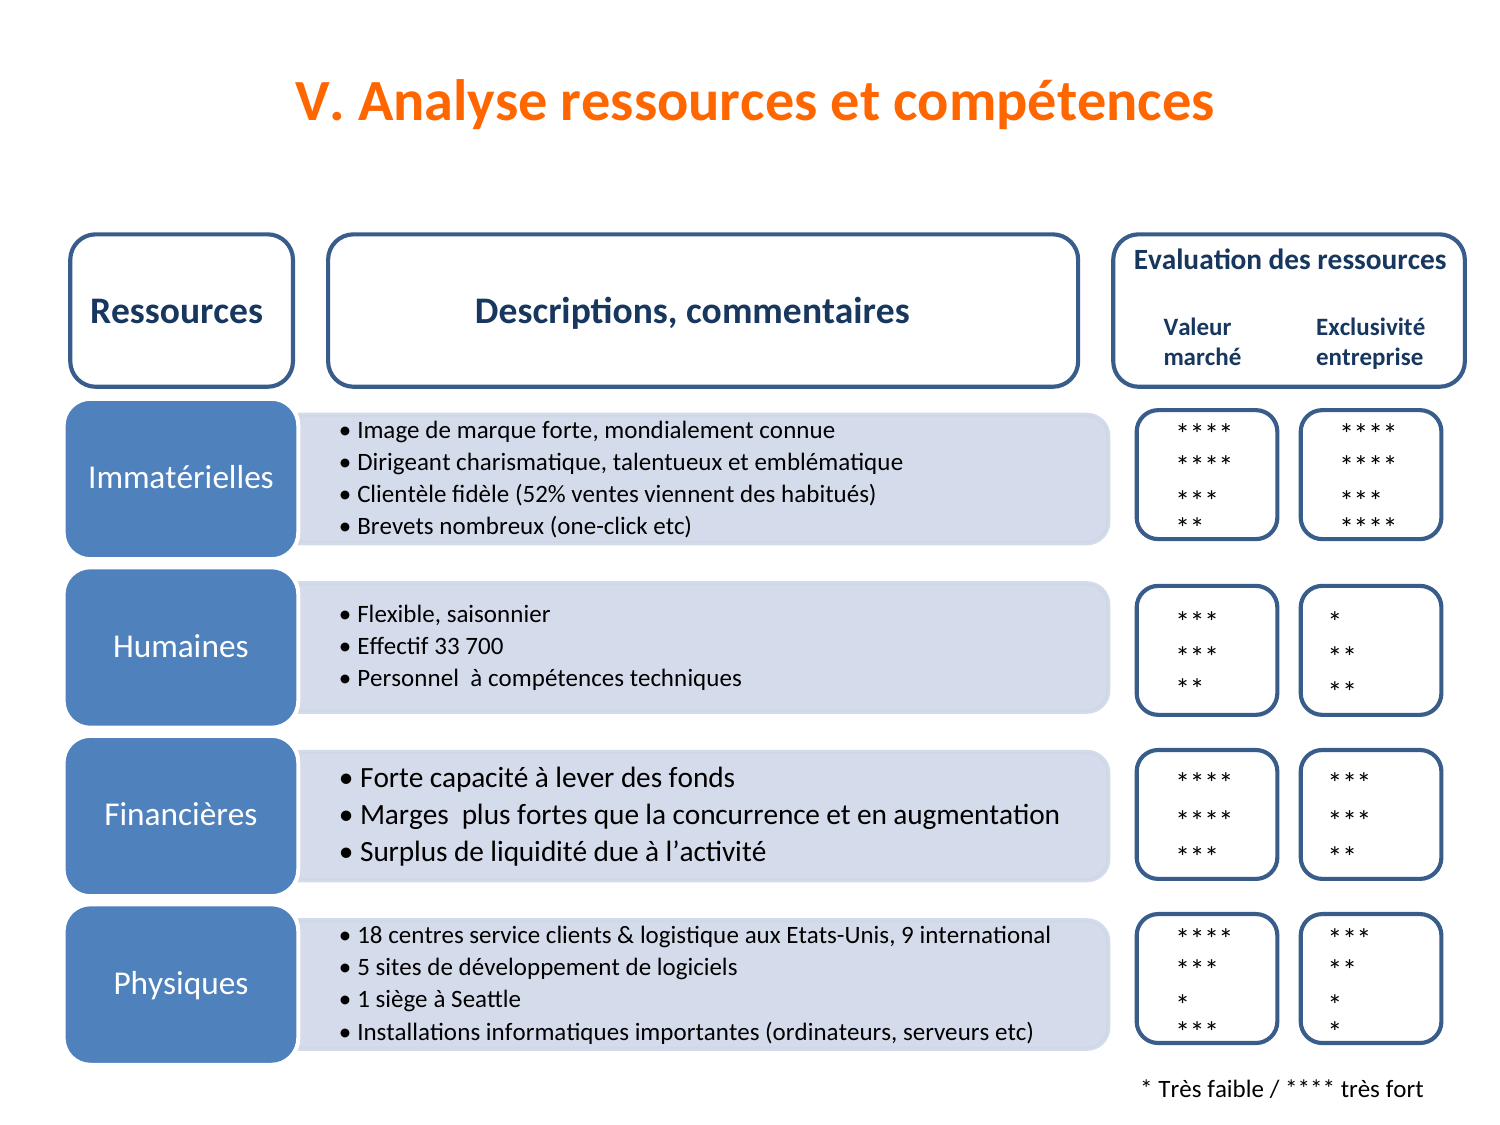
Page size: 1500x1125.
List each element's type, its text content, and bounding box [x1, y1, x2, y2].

text_box *** [1327, 927, 1372, 957]
text_box • 5 sites de développement de logiciels [338, 956, 739, 983]
text_box [0, 0, 1500, 1125]
text_box Humaines [113, 632, 249, 666]
text_box * [1327, 993, 1357, 1020]
text_box * [1175, 993, 1205, 1020]
text_box • Brevets nombreux (one-click etc) [338, 515, 693, 541]
text_box * [1327, 1020, 1357, 1051]
text_box Immatérielles [88, 463, 275, 497]
text_box • Installations informatiques importantes (ordinateurs, serveurs etc) [338, 1021, 1036, 1047]
text_box *** [1175, 845, 1220, 875]
text_box • Personnel à compétences techniques [338, 667, 743, 693]
text_box *** [1339, 489, 1384, 516]
text_box * Très faible / **** très fort [1140, 1078, 1425, 1104]
text_box **** [1175, 927, 1234, 957]
text_box • Effectif 33 700 [338, 635, 505, 661]
text_box ** [1327, 845, 1357, 875]
text_box • Image de marque forte, mondialement connue [338, 419, 837, 445]
text_box * [1327, 610, 1357, 640]
text_box • Dirigeant charismatique, talentueux et emblématique [338, 451, 905, 477]
text_box *** [1175, 1020, 1220, 1051]
text_box Physiques [113, 969, 249, 1003]
text_box ** [1327, 958, 1357, 988]
text_box entreprise [1315, 347, 1424, 373]
text_box Exclusivité [1315, 317, 1432, 343]
text_box ** [1175, 677, 1205, 707]
text_box *** [1175, 645, 1220, 676]
text_box • Marges plus fortes que la concurrence et en augmentation [338, 802, 1061, 832]
text_box • Clientèle fidèle (52% ventes viennent des habitués) [338, 483, 878, 509]
text_box marché [1163, 347, 1254, 373]
text_box Evaluation des ressources [1134, 247, 1448, 277]
text_box Valeur [1163, 317, 1233, 343]
text_box *** [1327, 809, 1372, 840]
text_box **** [1339, 516, 1398, 547]
text_box Ressources [89, 295, 264, 334]
text_box • Forte capacité à lever des fonds [338, 765, 736, 795]
text_box **** [1175, 771, 1234, 801]
text_box Descriptions, commentaires [474, 295, 911, 334]
text_box *** [1327, 771, 1372, 801]
text_box ** [1327, 645, 1357, 676]
text_box • 18 centres service clients & logistique aux Etats-Unis, 9 international [338, 924, 1054, 951]
text_box • Flexible, saisonnier [338, 603, 552, 629]
text_box Financières [104, 800, 258, 834]
text_box *** [1175, 958, 1220, 988]
text_box ** [1175, 516, 1205, 547]
text_box *** [1175, 610, 1220, 640]
text_box **** [1339, 454, 1398, 484]
text_box **** [1339, 423, 1398, 453]
text_box **** [1175, 423, 1234, 453]
text_box V. Analyse ressources et compétences [295, 76, 1226, 136]
text_box **** [1175, 454, 1234, 484]
text_box • Surplus de liquidité due à l’activité [338, 839, 767, 870]
text_box ** [1327, 680, 1357, 711]
text_box **** [1175, 809, 1234, 840]
text_box • 1 siège à Seattle [338, 988, 522, 1014]
text_box *** [1175, 489, 1220, 520]
